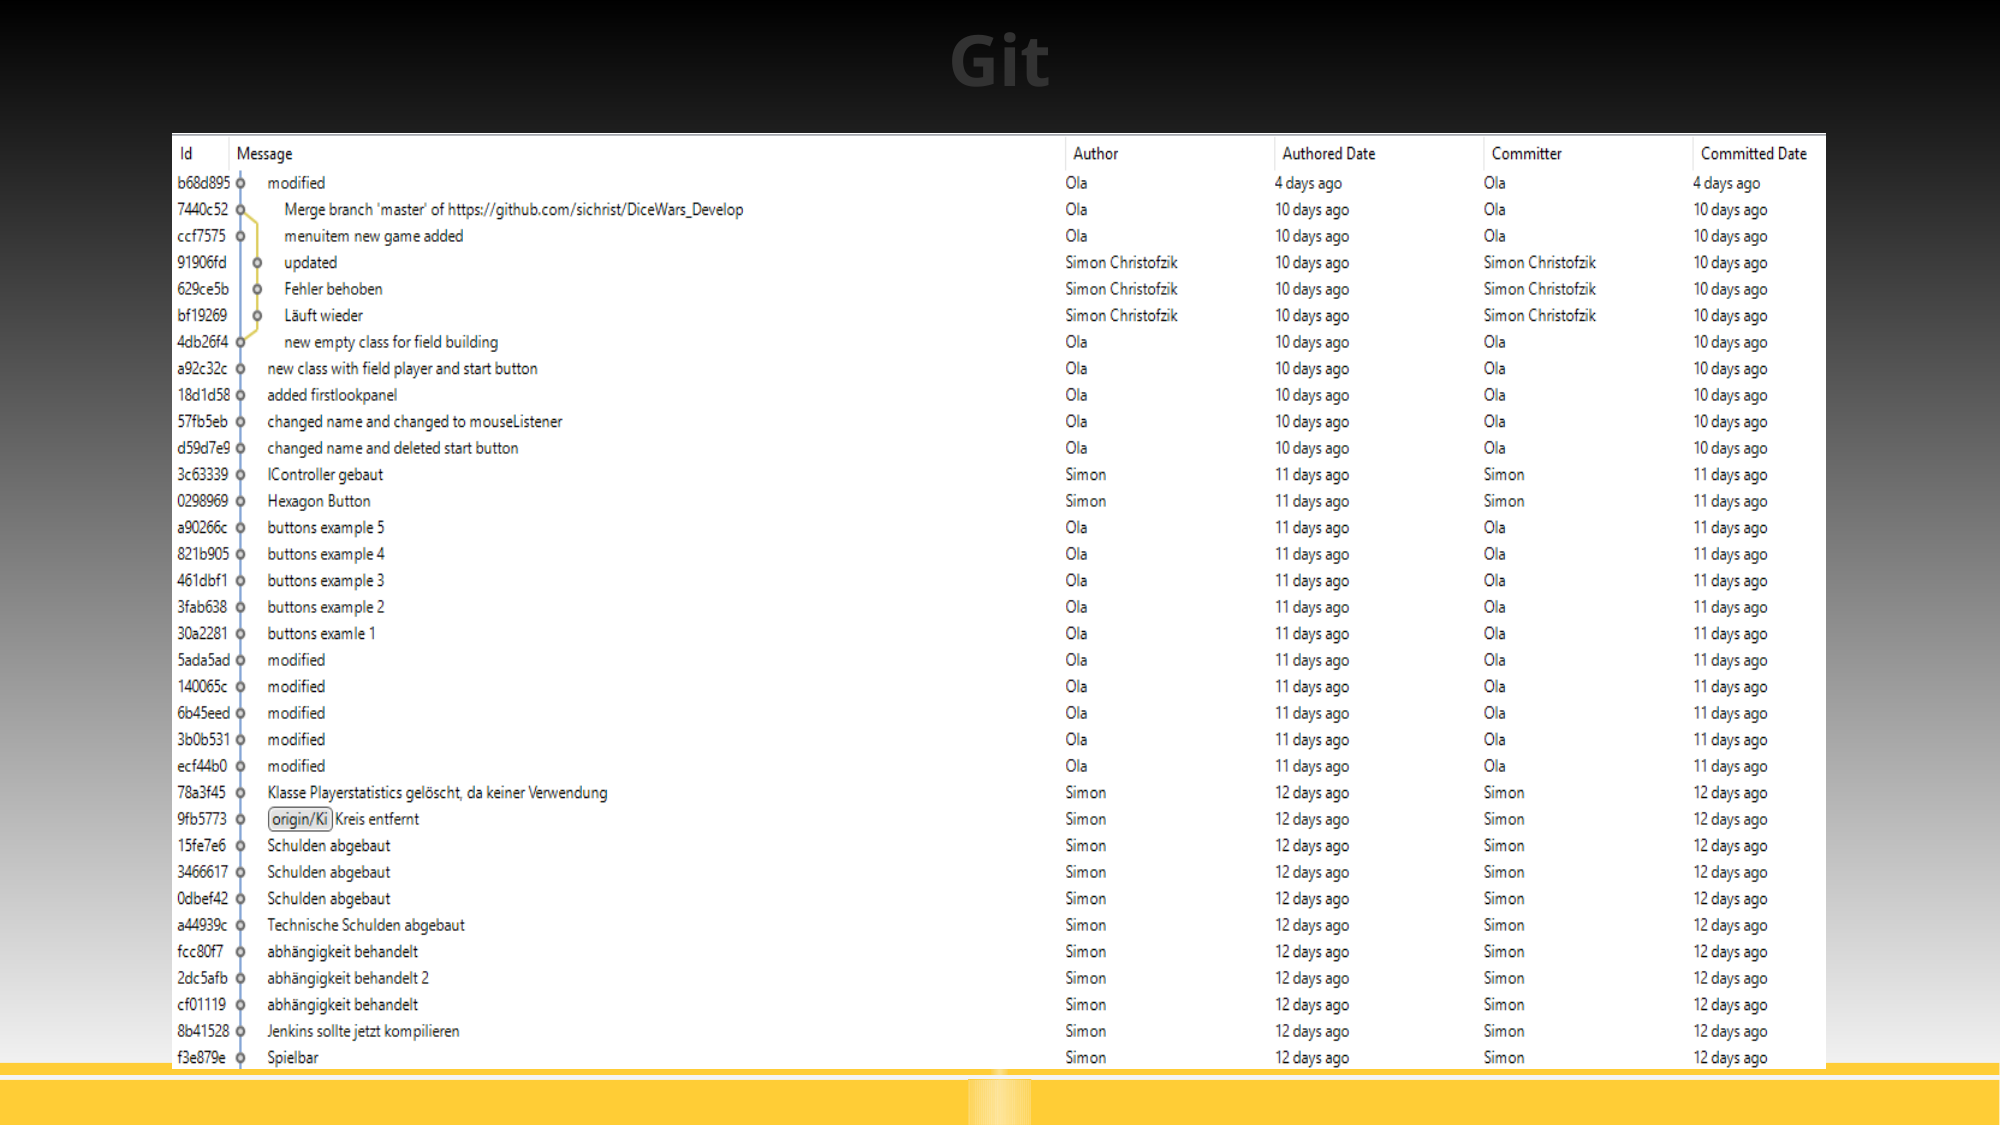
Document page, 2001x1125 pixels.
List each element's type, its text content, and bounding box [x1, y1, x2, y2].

title Git [219, 17, 1780, 122]
picture [172, 133, 1826, 1069]
